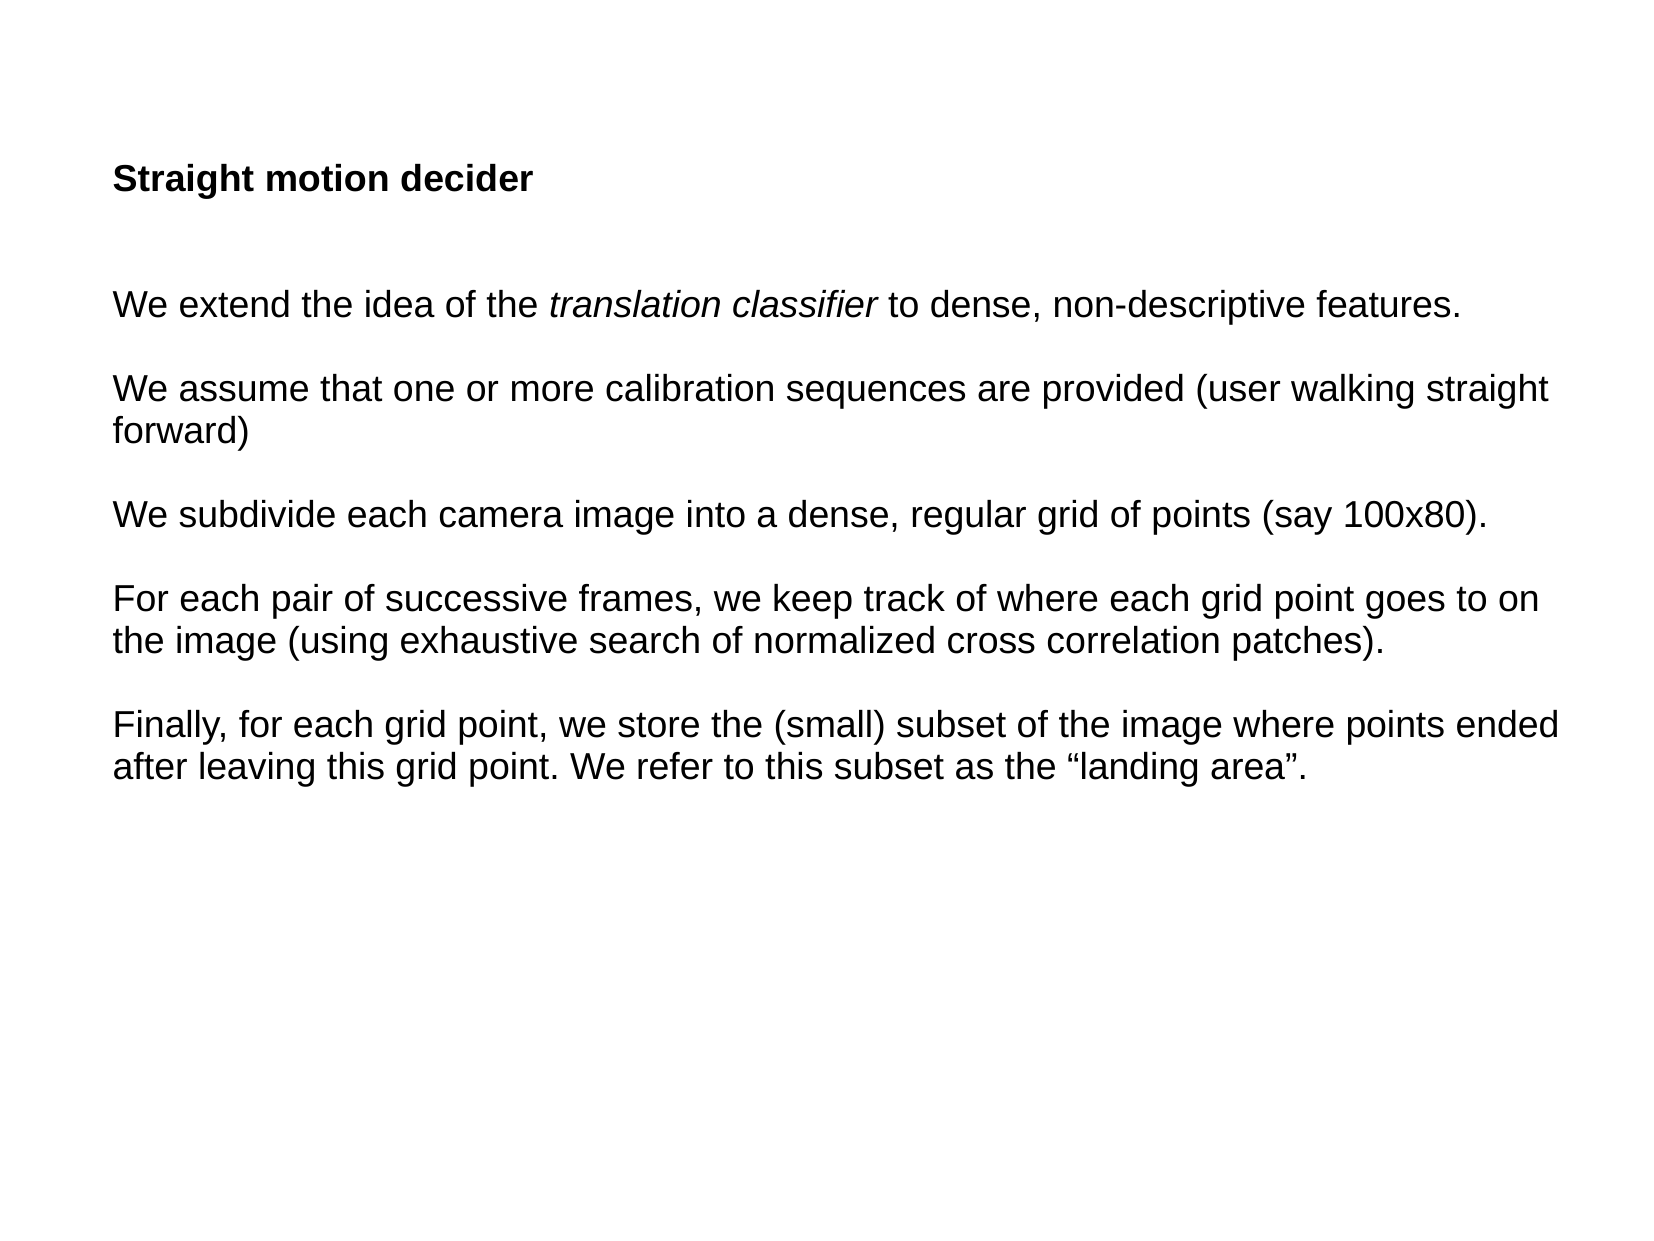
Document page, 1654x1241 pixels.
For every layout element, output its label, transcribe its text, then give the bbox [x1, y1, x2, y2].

text_box Straight motion decider We extend the idea of the translation classifier to dense, non-descriptive features. We assume that one or more calibration sequences are provided (user walking straight forward) We subdivide each camera image into a dense, regular grid of points (say 100x80). For each pair of successive frames, we keep track of where each grid point goes to on the image (using exhaustive search of normalized cross correlation patches). Finally, for each grid point, we store the (small) subset of the image where points ended after leaving this grid point. We refer to this subset as the “landing area”. [97, 150, 1613, 1003]
